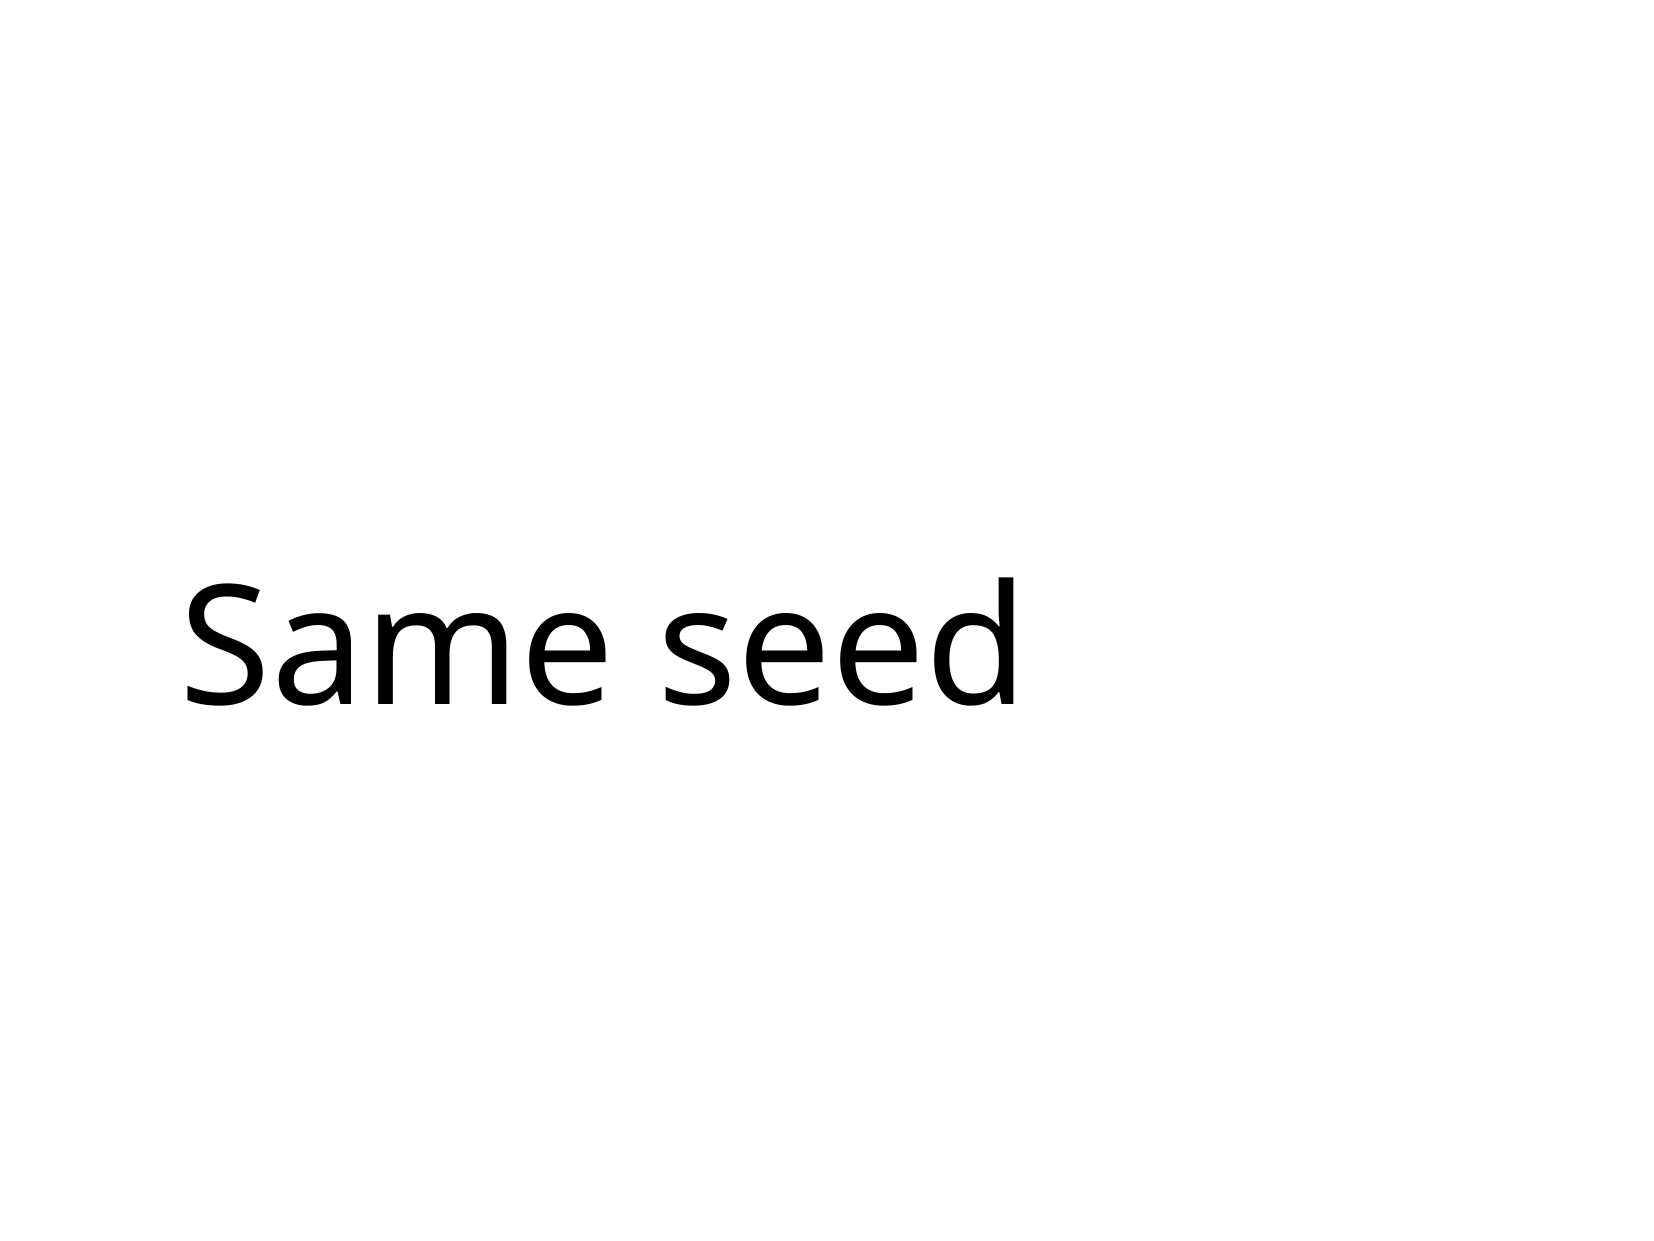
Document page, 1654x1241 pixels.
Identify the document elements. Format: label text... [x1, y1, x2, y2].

text_box Same seed [165, 519, 1005, 722]
picture [830, 136, 1456, 1156]
